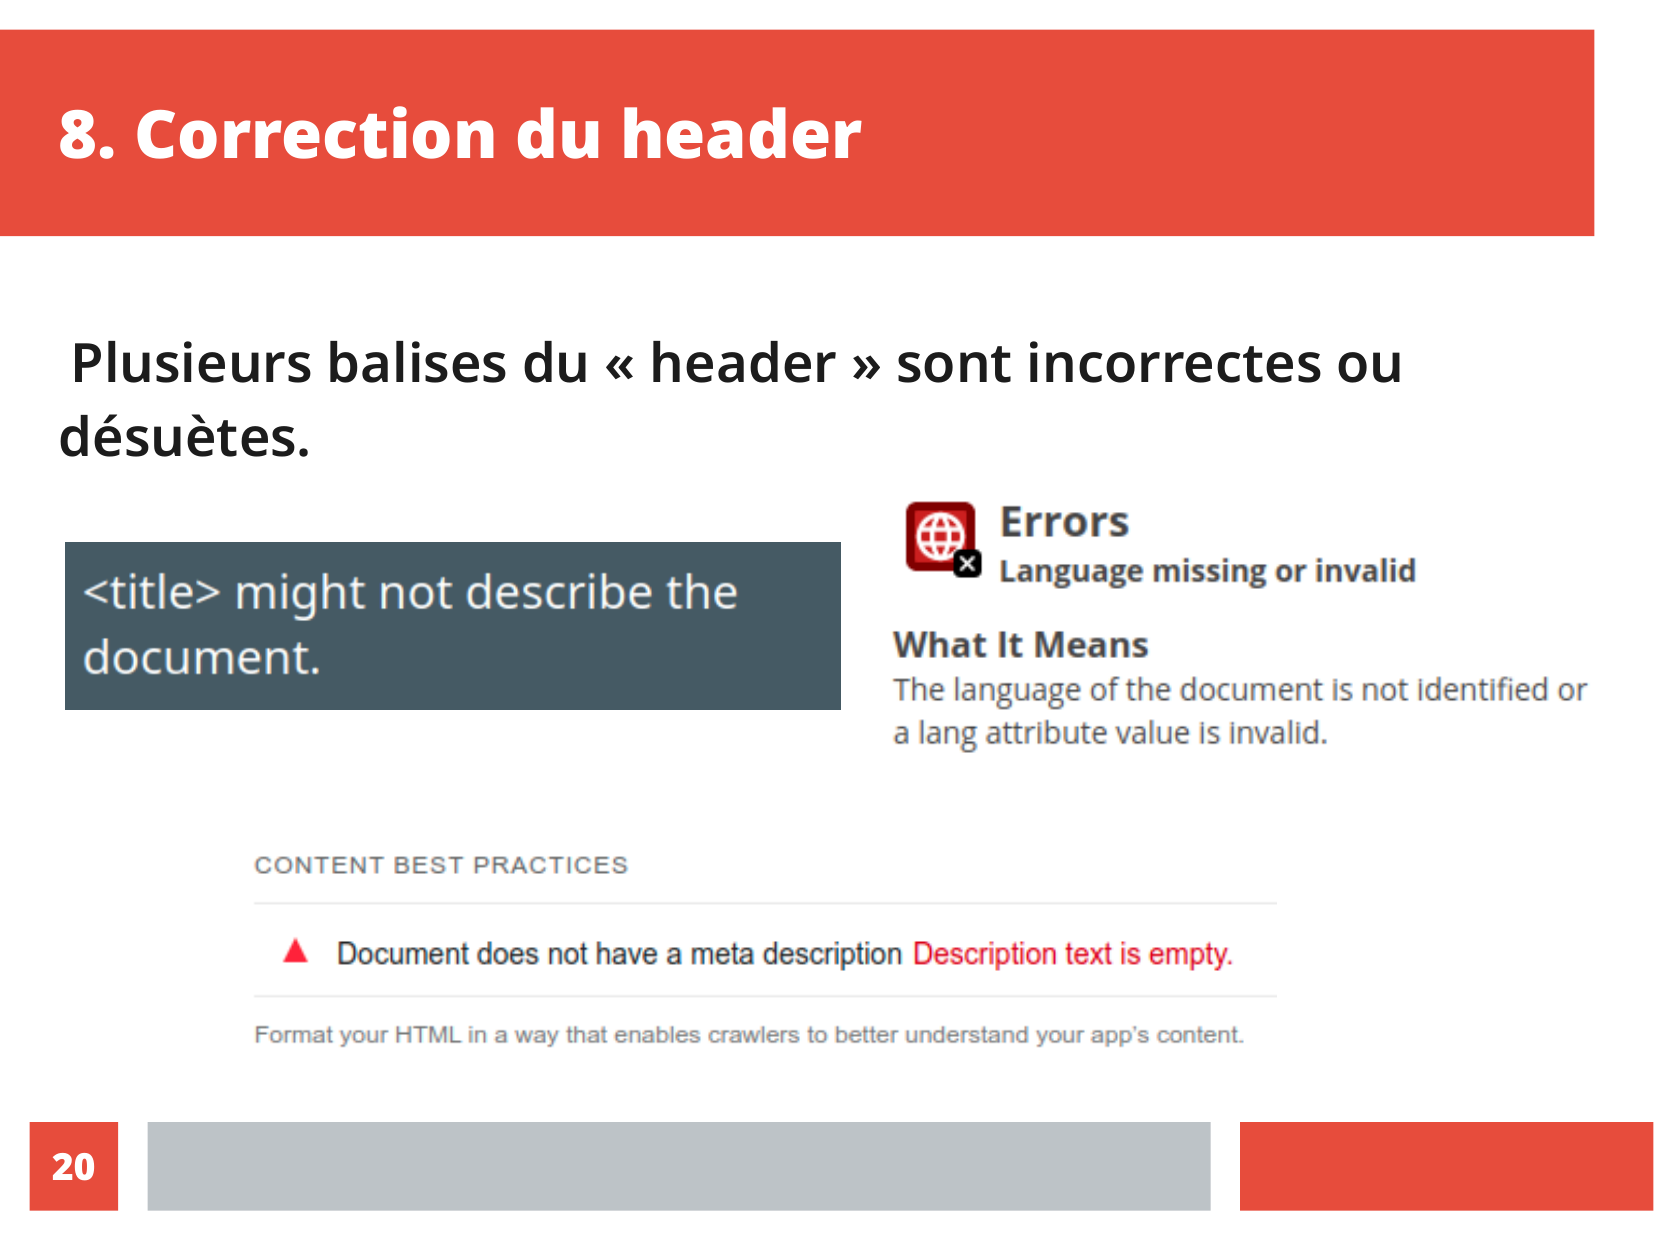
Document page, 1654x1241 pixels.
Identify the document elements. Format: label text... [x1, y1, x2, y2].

title 8. Correction du header [59, 59, 1595, 207]
picture [883, 468, 1603, 769]
picture [232, 845, 1277, 1069]
list Plusieurs balises du « header » sont incorrectes ou désuètes. [59, 324, 1489, 498]
picture [65, 542, 841, 710]
